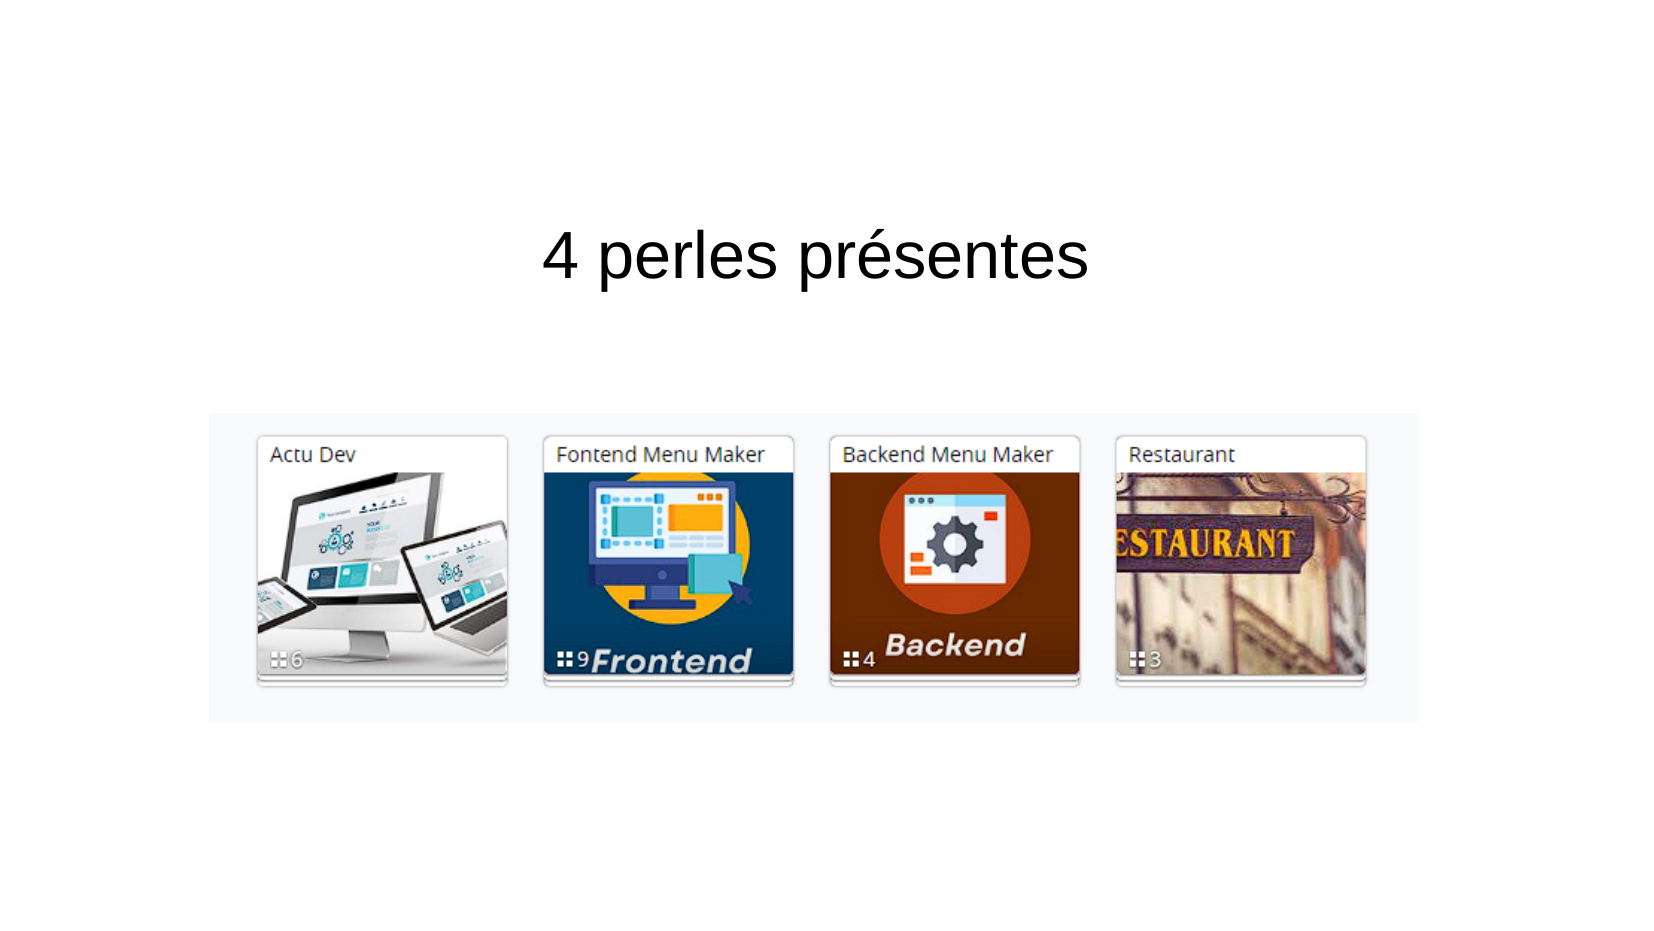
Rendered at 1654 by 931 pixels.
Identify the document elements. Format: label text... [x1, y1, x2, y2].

picture [209, 413, 1418, 722]
list 4 perles présentes [82, 217, 1571, 758]
